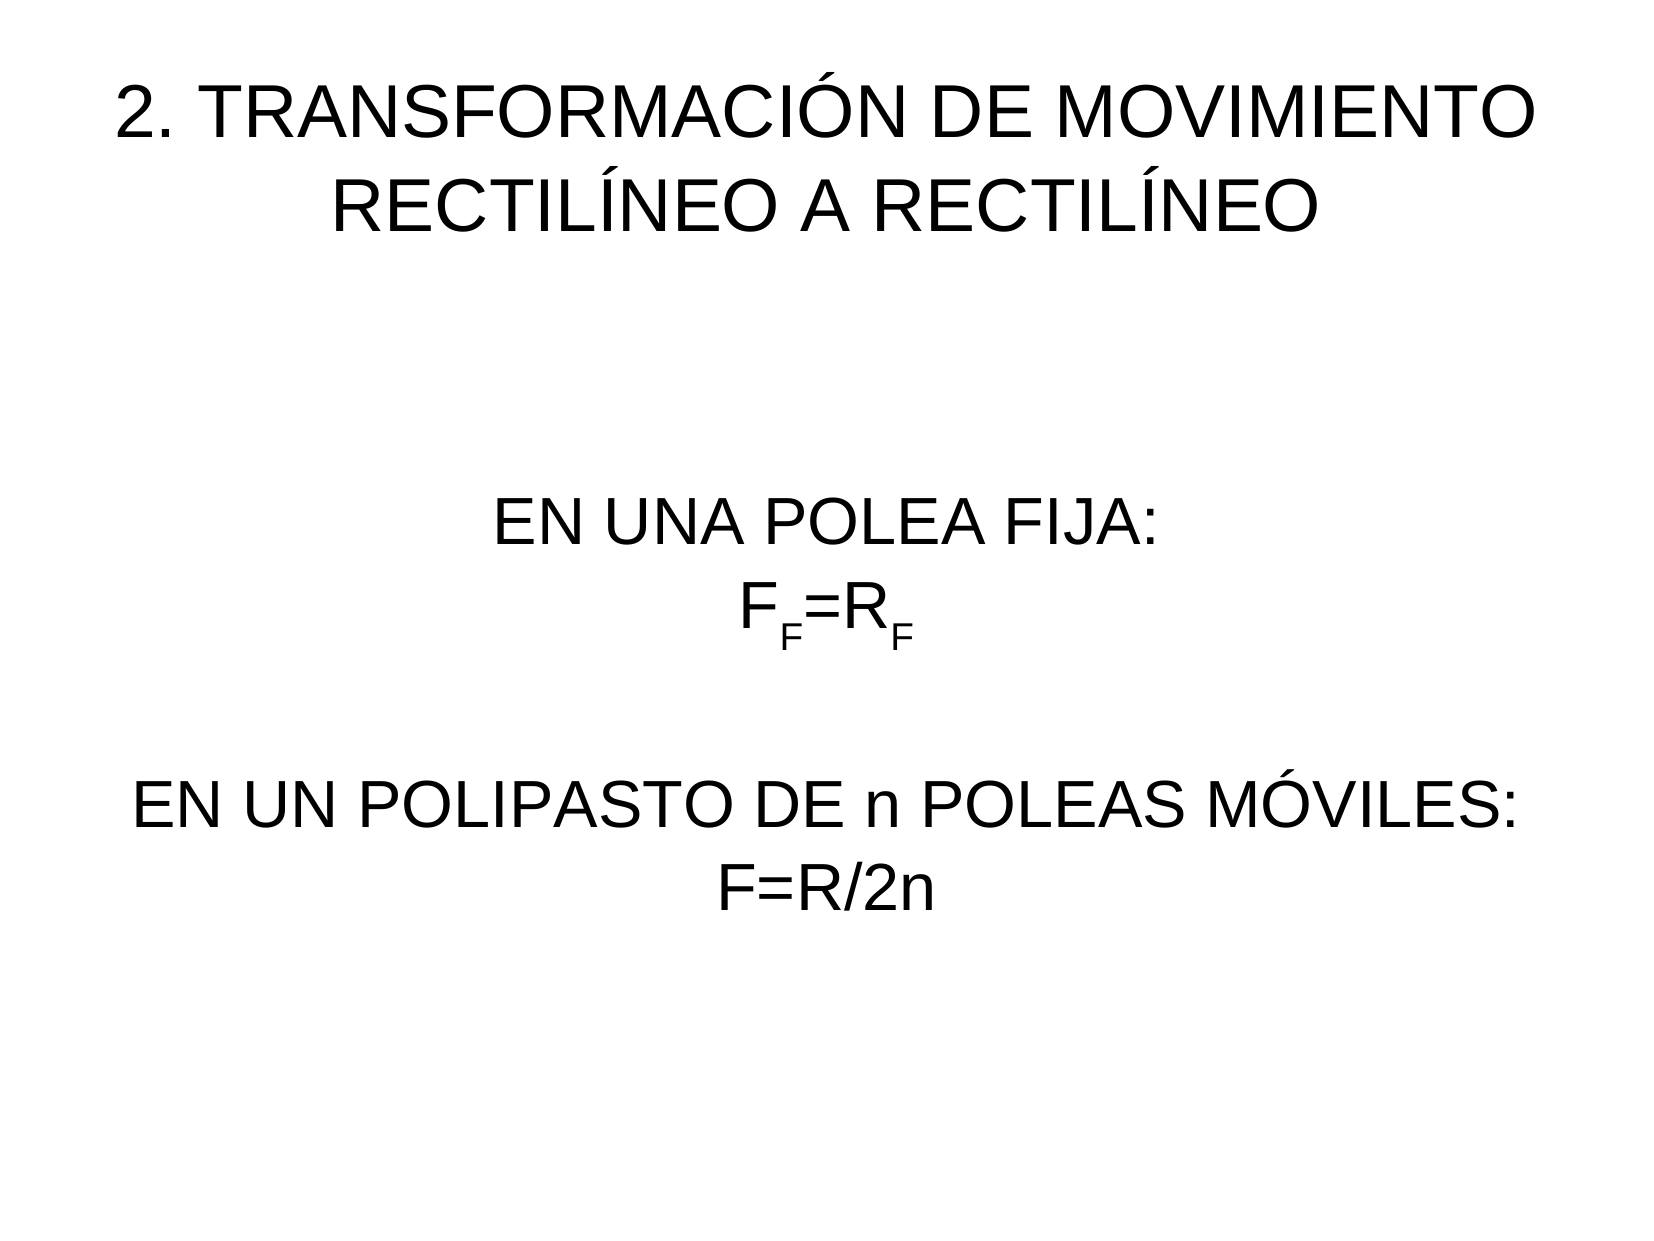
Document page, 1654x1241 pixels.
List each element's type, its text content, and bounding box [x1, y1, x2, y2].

title 2. TRANSFORMACIÓN DE MOVIMIENTO RECTILÍNEO A RECTILÍNEO [82, 38, 1571, 268]
subtitle EN UNA POLEA FIJA: FF=RF EN UN POLIPASTO DE n POLEAS MÓVILES: F=R/2n [82, 297, 1571, 1102]
